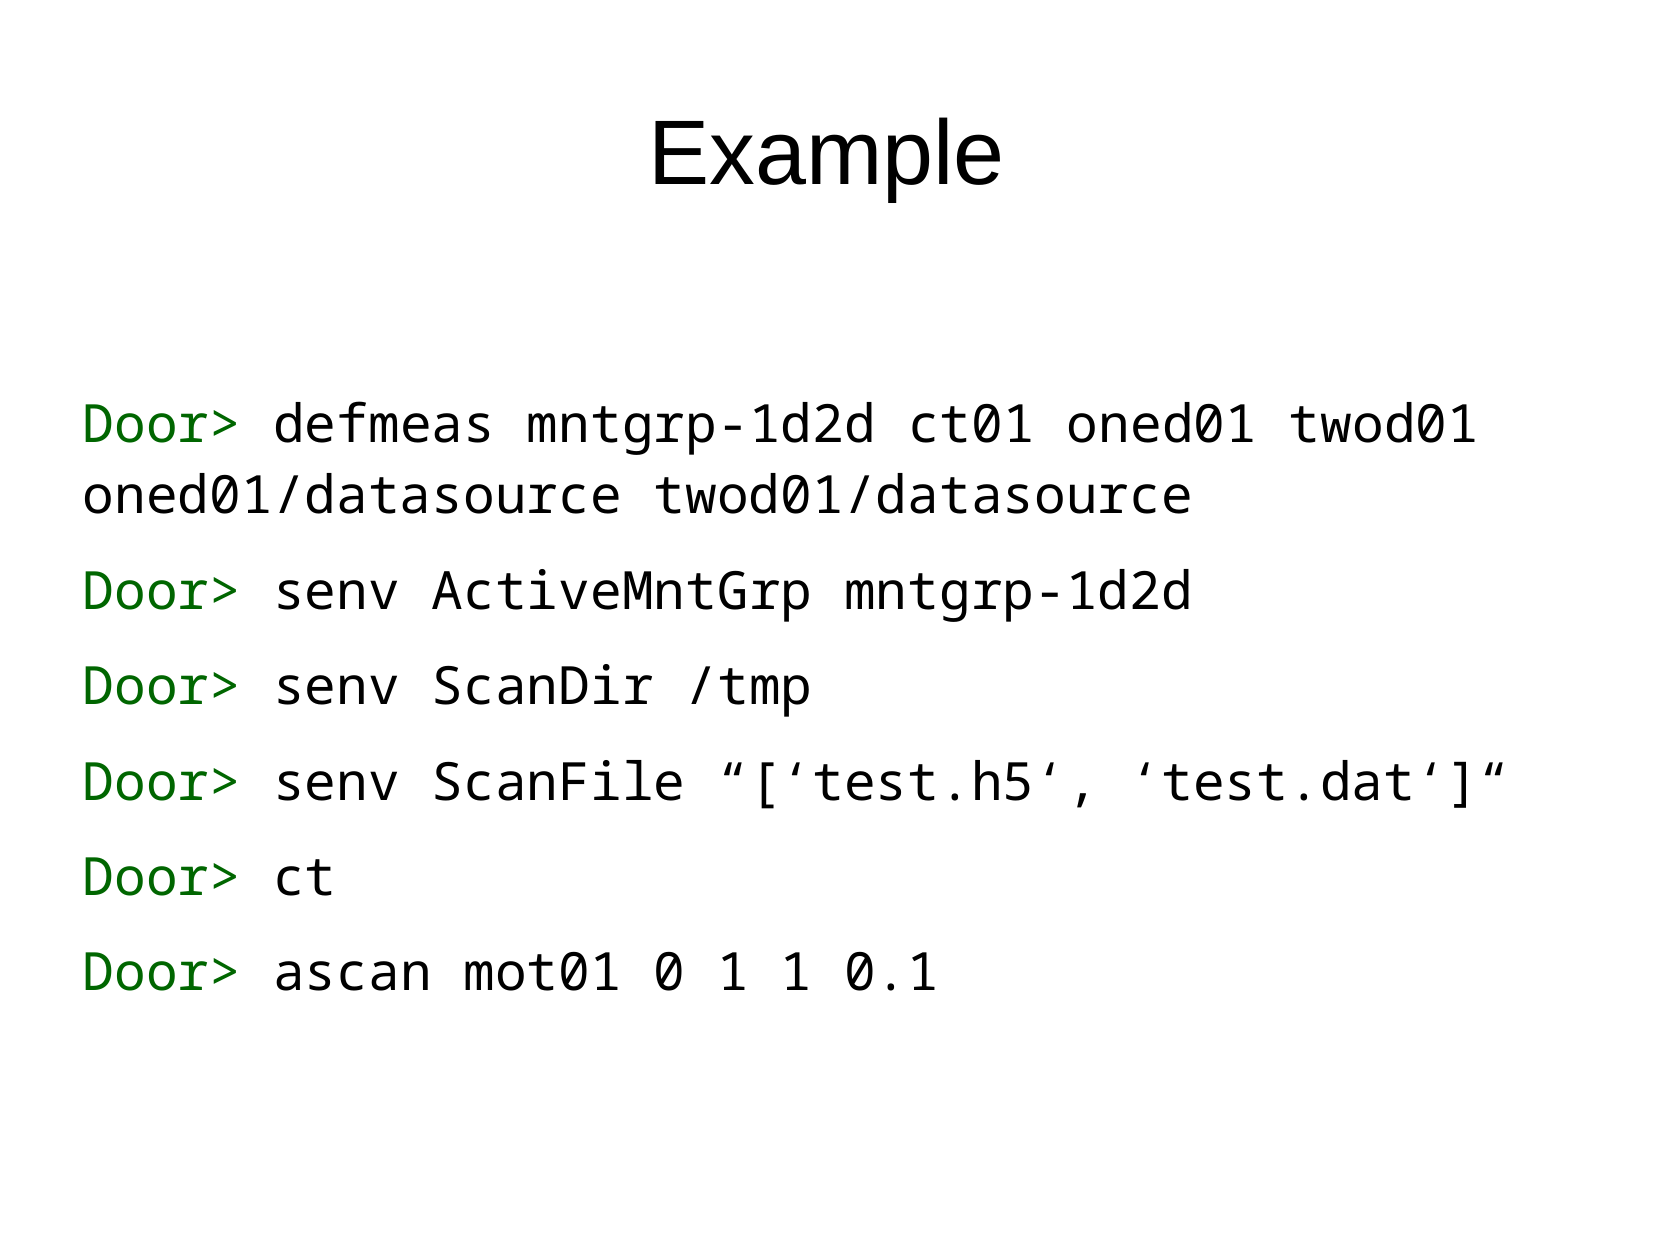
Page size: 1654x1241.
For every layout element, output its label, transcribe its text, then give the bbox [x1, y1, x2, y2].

list Door> defmeas mntgrp-1d2d ct01 oned01 twod01 oned01/datasource twod01/datasource Door> senv ActiveMntGrp mntgrp-1d2d Door> senv ScanDir /tmp Door> senv ScanFile “[‘test.h5‘, ‘test.dat‘]“ Door> ct Door> ascan mot01 0 1 1 0.1 [82, 290, 1571, 1010]
title Example [82, 49, 1571, 257]
